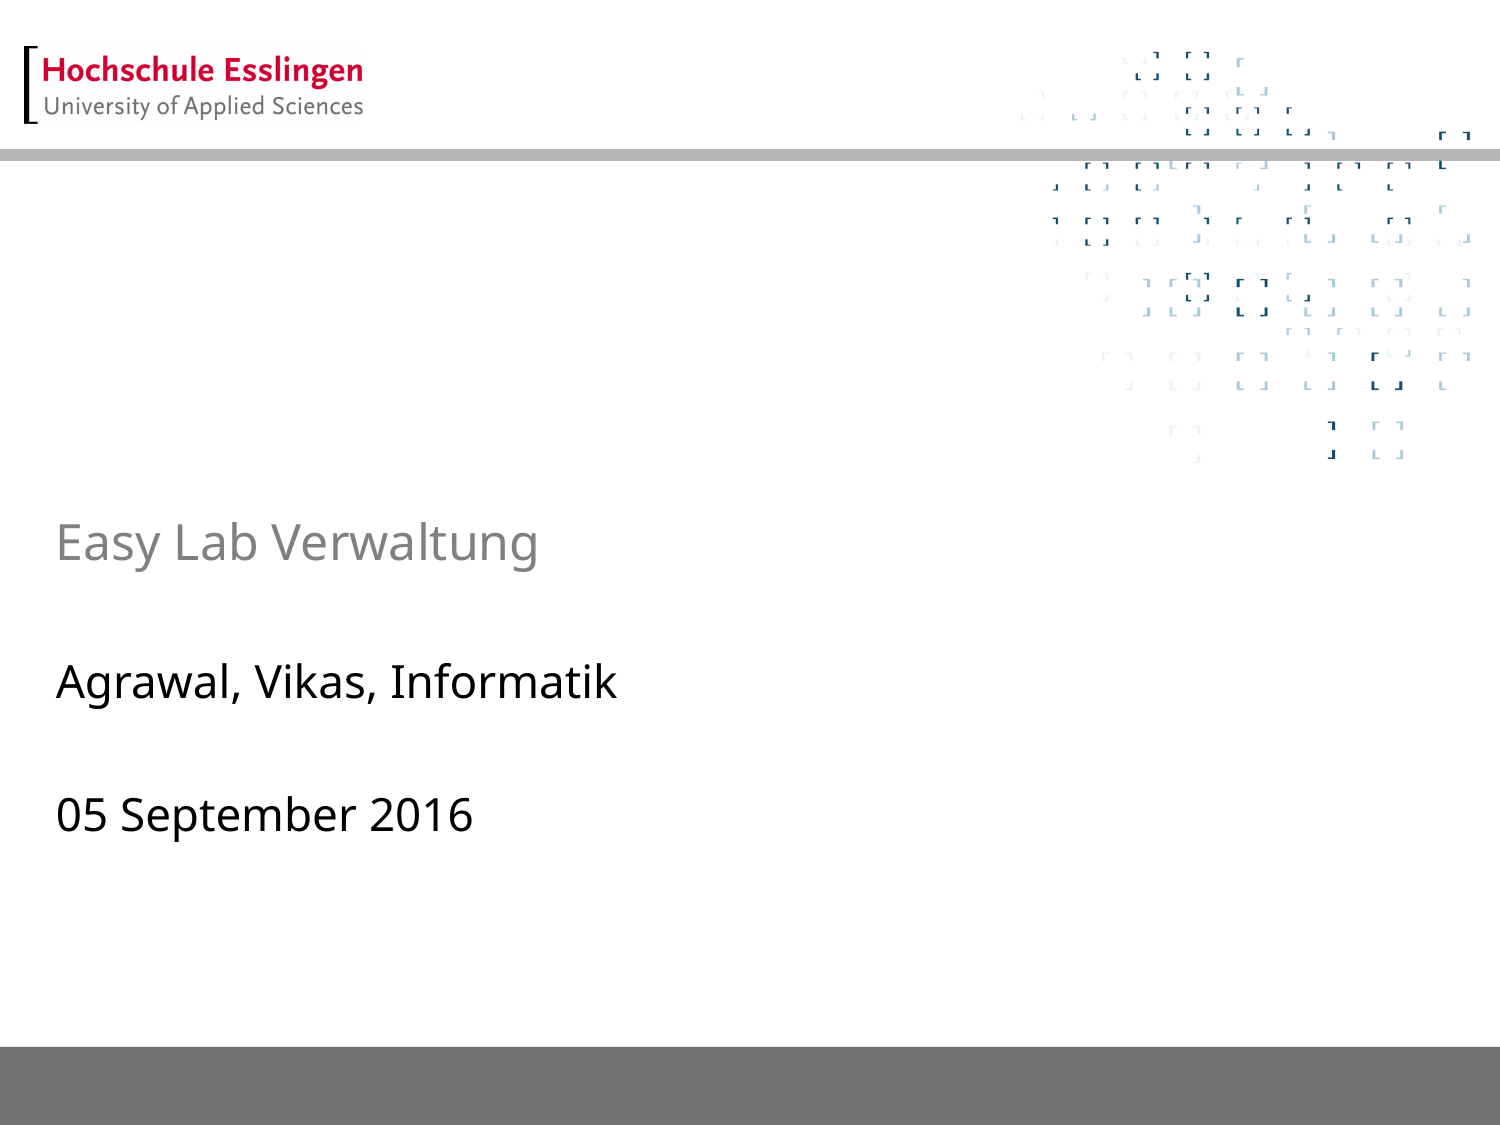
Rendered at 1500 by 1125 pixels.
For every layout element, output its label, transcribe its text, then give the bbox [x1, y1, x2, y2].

picture [1017, 161, 1476, 463]
picture [24, 46, 363, 124]
picture [1017, 48, 1476, 149]
title Easy Lab Verwaltung [41, 468, 1364, 612]
subtitle Agrawal, Vikas, Informatik 05 September 2016 [41, 645, 1363, 1000]
